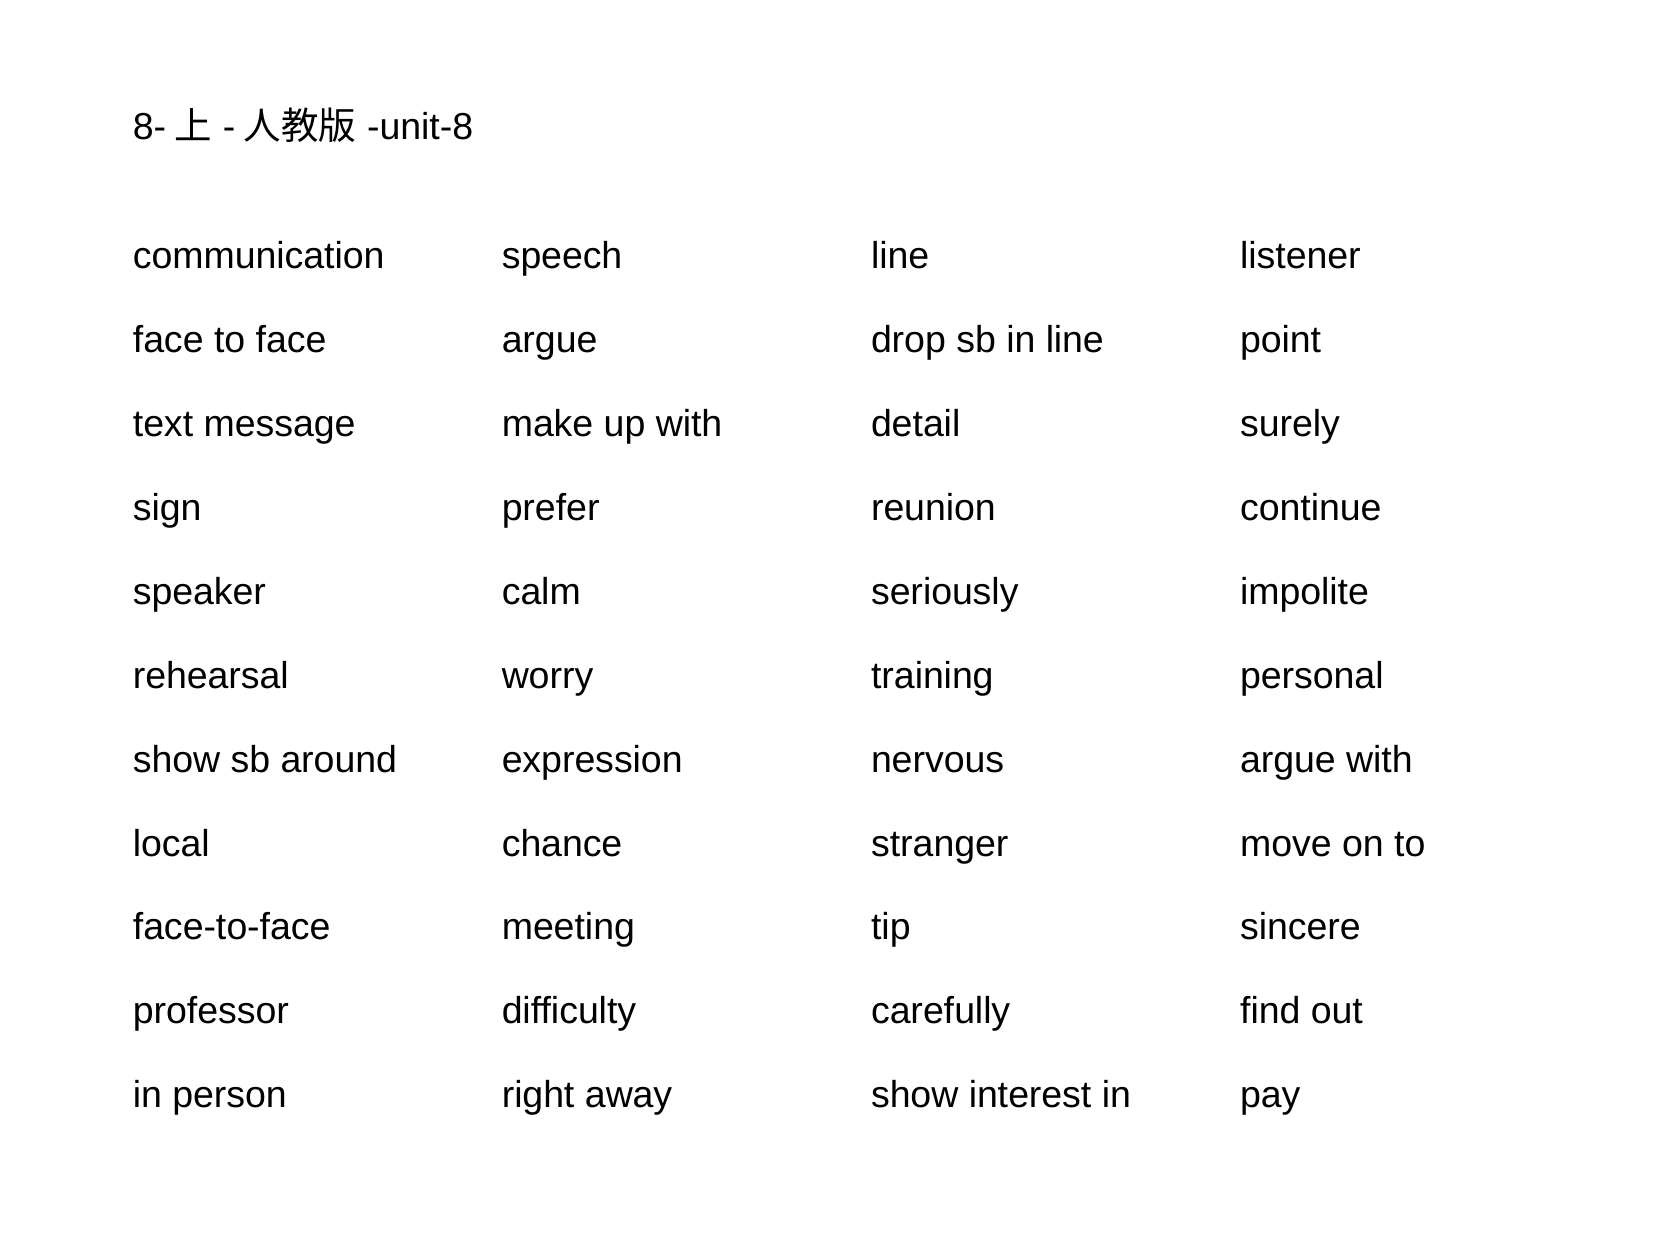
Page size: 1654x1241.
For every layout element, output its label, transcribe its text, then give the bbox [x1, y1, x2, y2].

text_box 8-上-人教版-unit-8 communication speech line listener face to face argue drop sb in line point text message make up with detail surely sign prefer reunion continue speaker calm seriously impolite rehearsal worry training personal show sb around expression nervous argue with local chance stranger move on to face-to-face meeting tip sincere professor difficulty carefully find out in person right away show interest in pay [118, 88, 1536, 1123]
